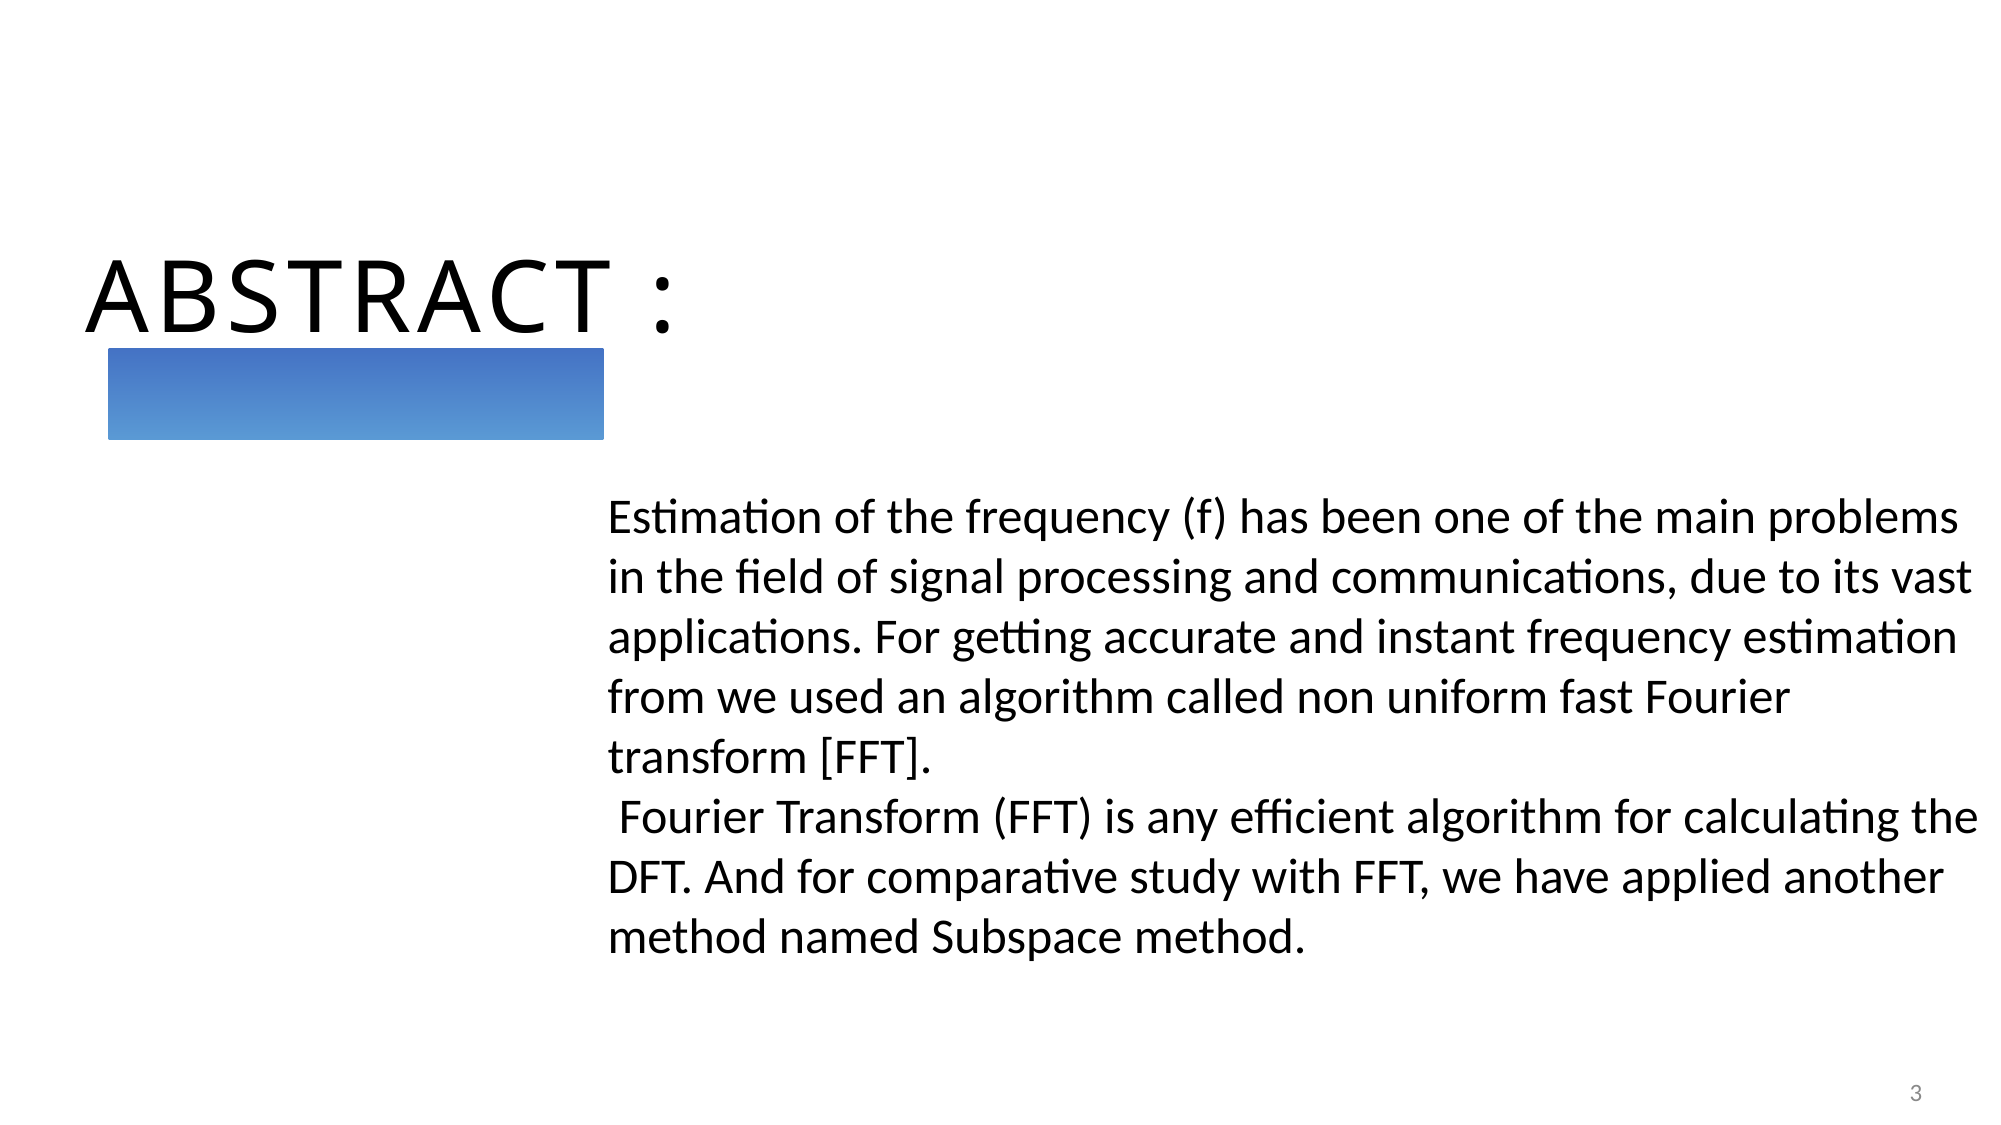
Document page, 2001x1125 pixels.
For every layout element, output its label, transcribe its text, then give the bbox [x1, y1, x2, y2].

title ABSTRACT : [60, 224, 703, 361]
text_box 6 [1894, 1061, 1968, 1121]
text_box Estimation of the frequency (f) has been one of the main problems in the field of signal processing and communications, due to its vast applications. For getting accurate and instant frequency estimation from we used an algorithm called non uniform fast Fourier transform [FFT]. Fourier Transform (FFT) is any efficient algorithm for calculating the DFT. And for comparative study with FFT, we have applied another method named Subspace method. [592, 475, 2000, 976]
